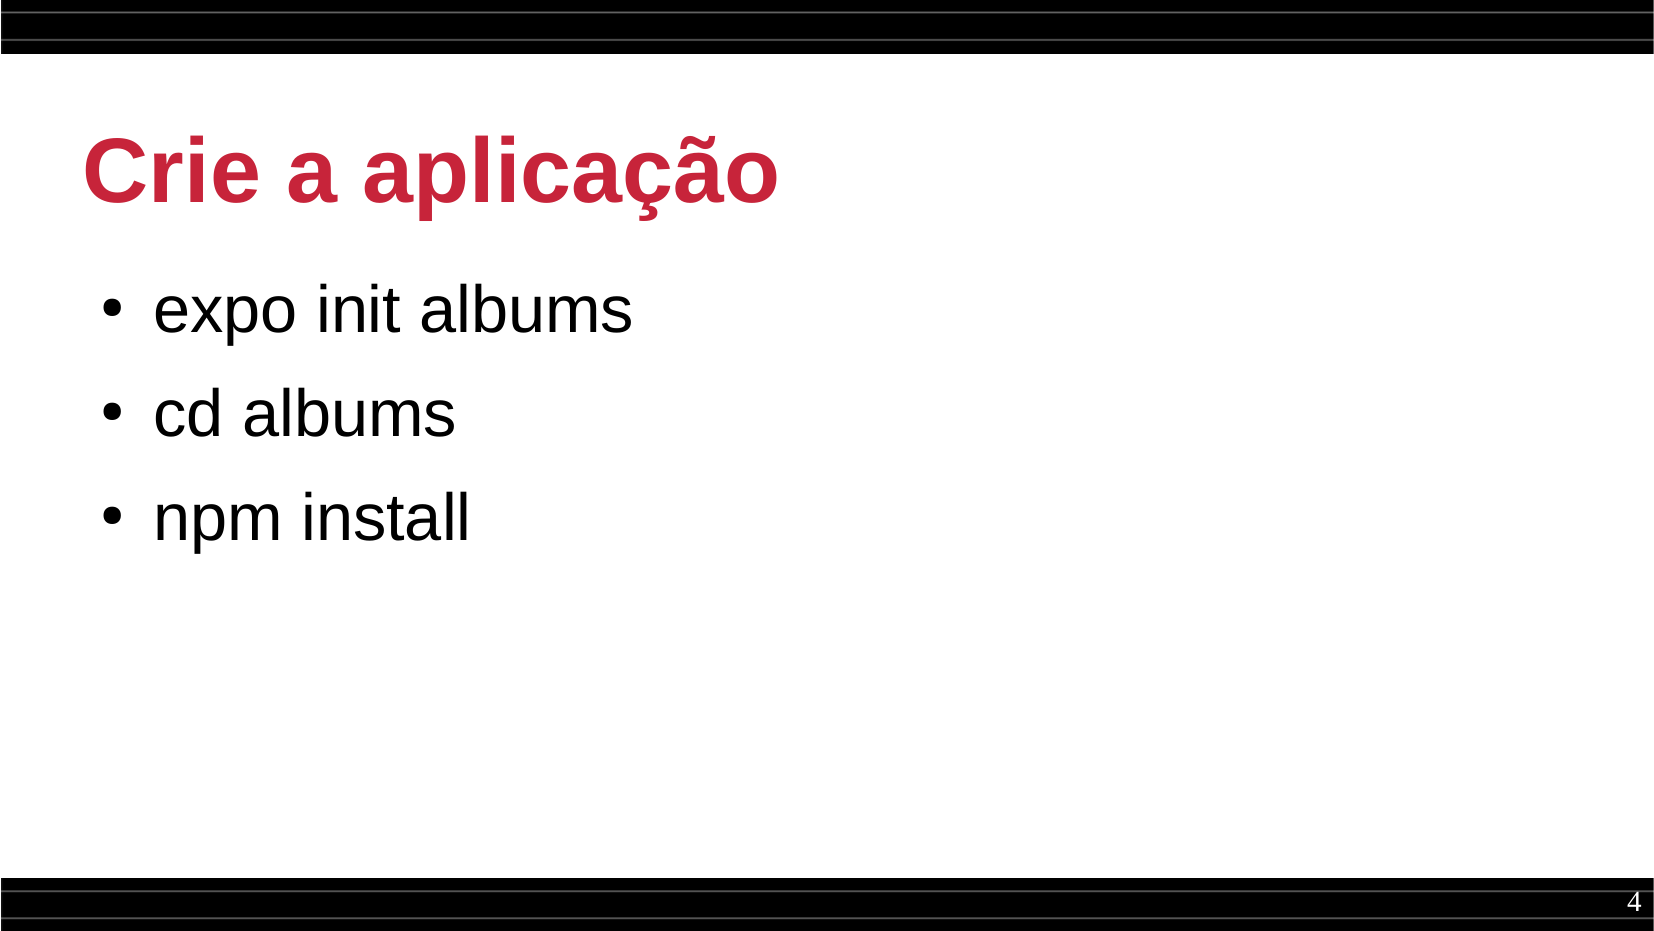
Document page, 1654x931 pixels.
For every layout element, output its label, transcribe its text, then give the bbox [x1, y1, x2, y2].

list expo init albums cd albums npm install [82, 271, 1571, 758]
picture [1, 878, 1654, 931]
picture [1, 0, 1654, 54]
title Crie a aplicação [82, 92, 1571, 249]
